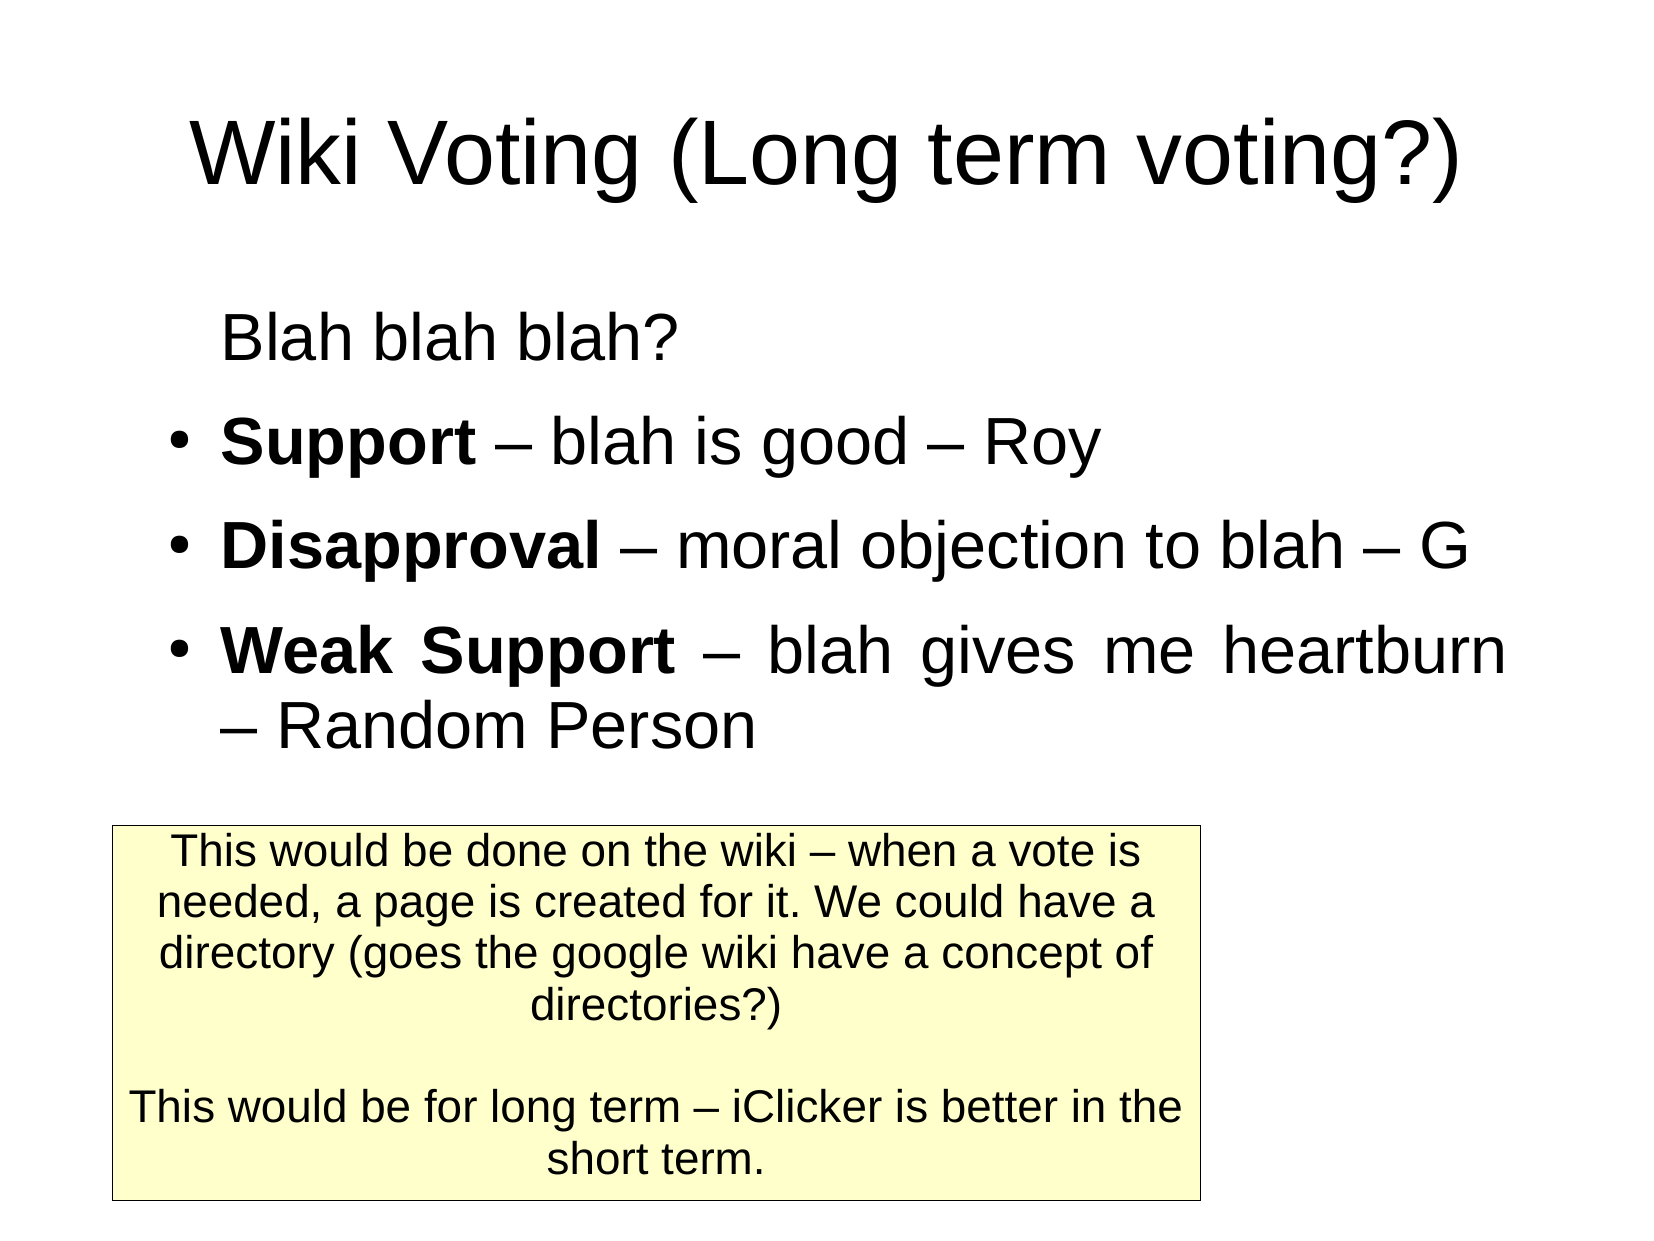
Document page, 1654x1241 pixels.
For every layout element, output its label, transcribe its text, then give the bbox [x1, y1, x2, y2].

text_box This would be done on the wiki – when a vote is needed, a page is created for it. We could have a directory (goes the google wiki have a concept of directories?) This would be for long term – iClicker is better in the short term. [112, 825, 1201, 1201]
title Wiki Voting (Long term voting?) [82, 49, 1571, 257]
list Blah blah blah? Support – blah is good – Roy Disapproval – moral objection to blah – G Weak Support – blah gives me heartburn – Random Person [150, 300, 1509, 898]
